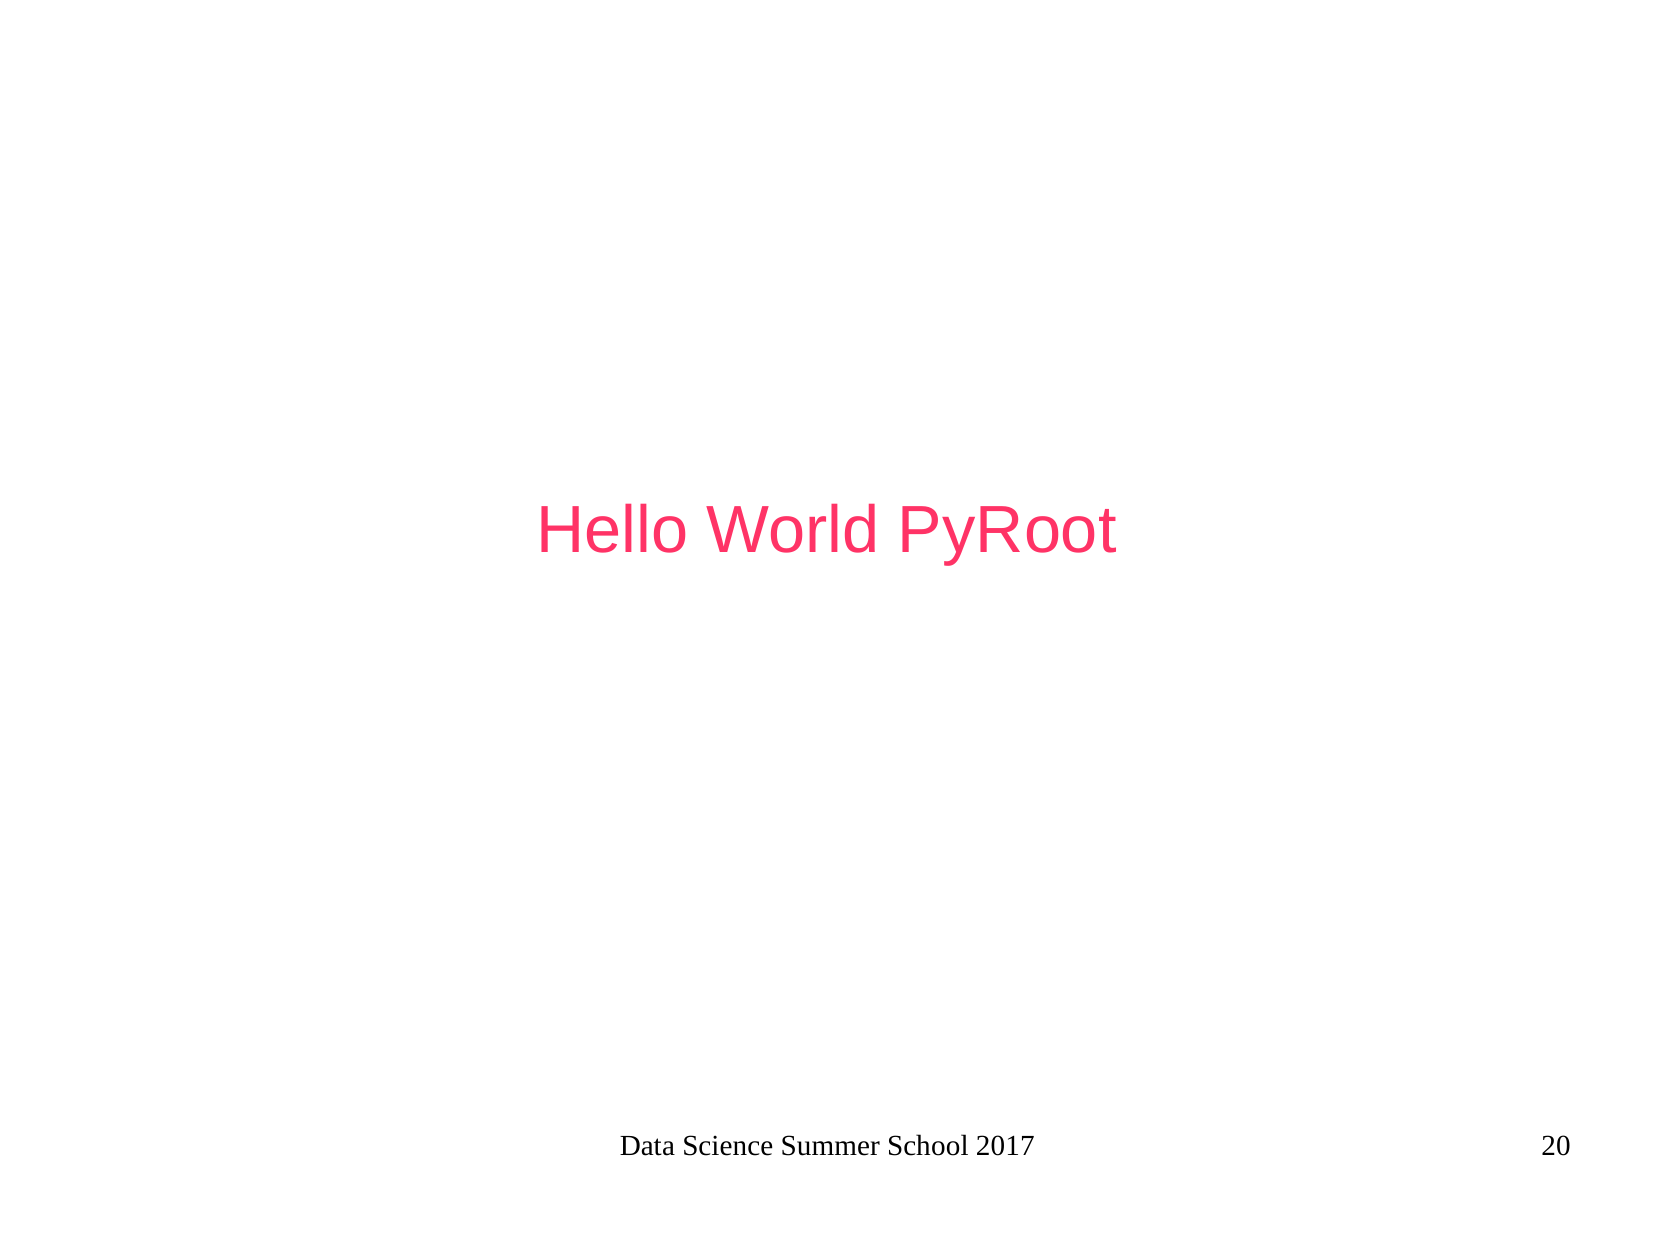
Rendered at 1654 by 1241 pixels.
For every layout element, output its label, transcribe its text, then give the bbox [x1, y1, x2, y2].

subtitle Hello World PyRoot [82, 49, 1571, 1010]
